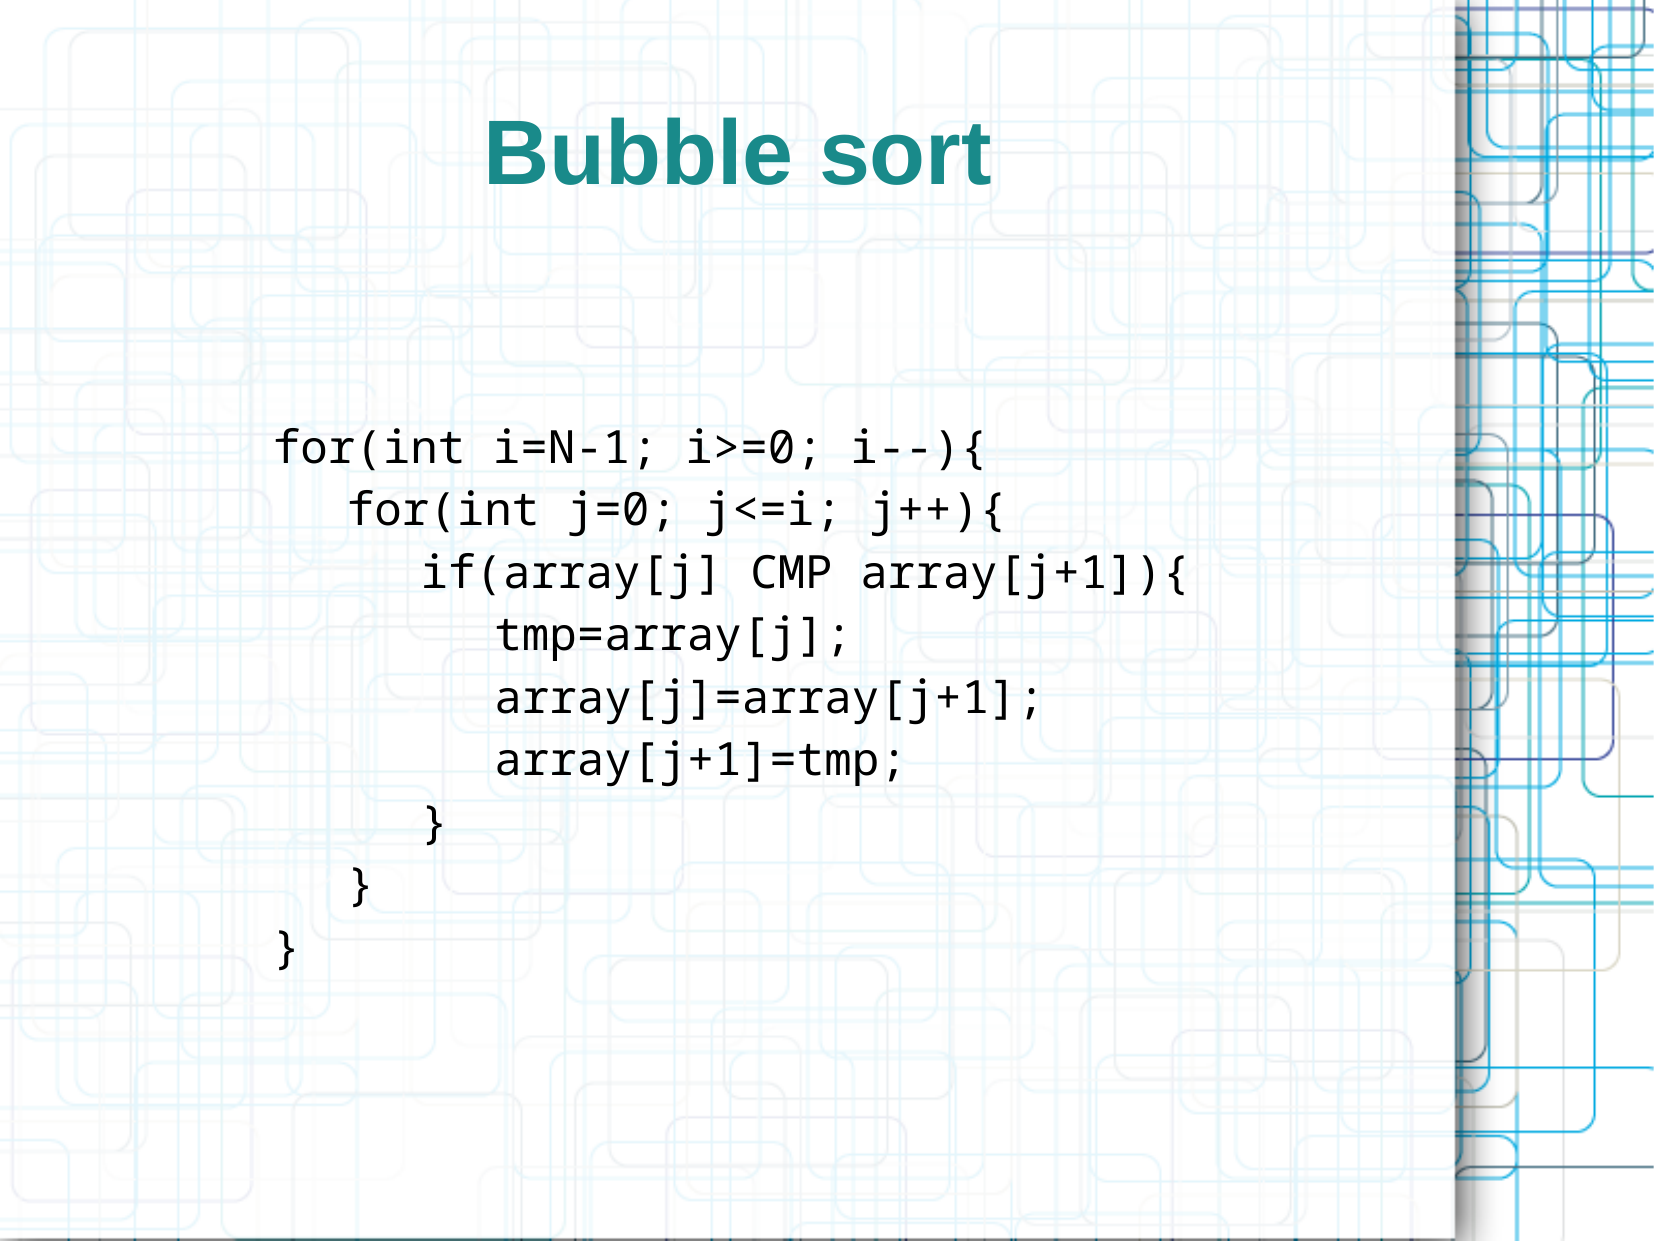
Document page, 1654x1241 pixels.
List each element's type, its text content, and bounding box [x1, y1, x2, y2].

picture [0, 0, 1654, 1241]
list for(int i=N-1; i>=0; i--){ for(int j=0; j<=i; j++){ if(array[j] CMP array[j+1]){ tmp=array[j]; array[j]=array[j+1]; array[j+1]=tmp; } } } [272, 414, 1277, 1134]
title Bubble sort [59, 49, 1418, 257]
